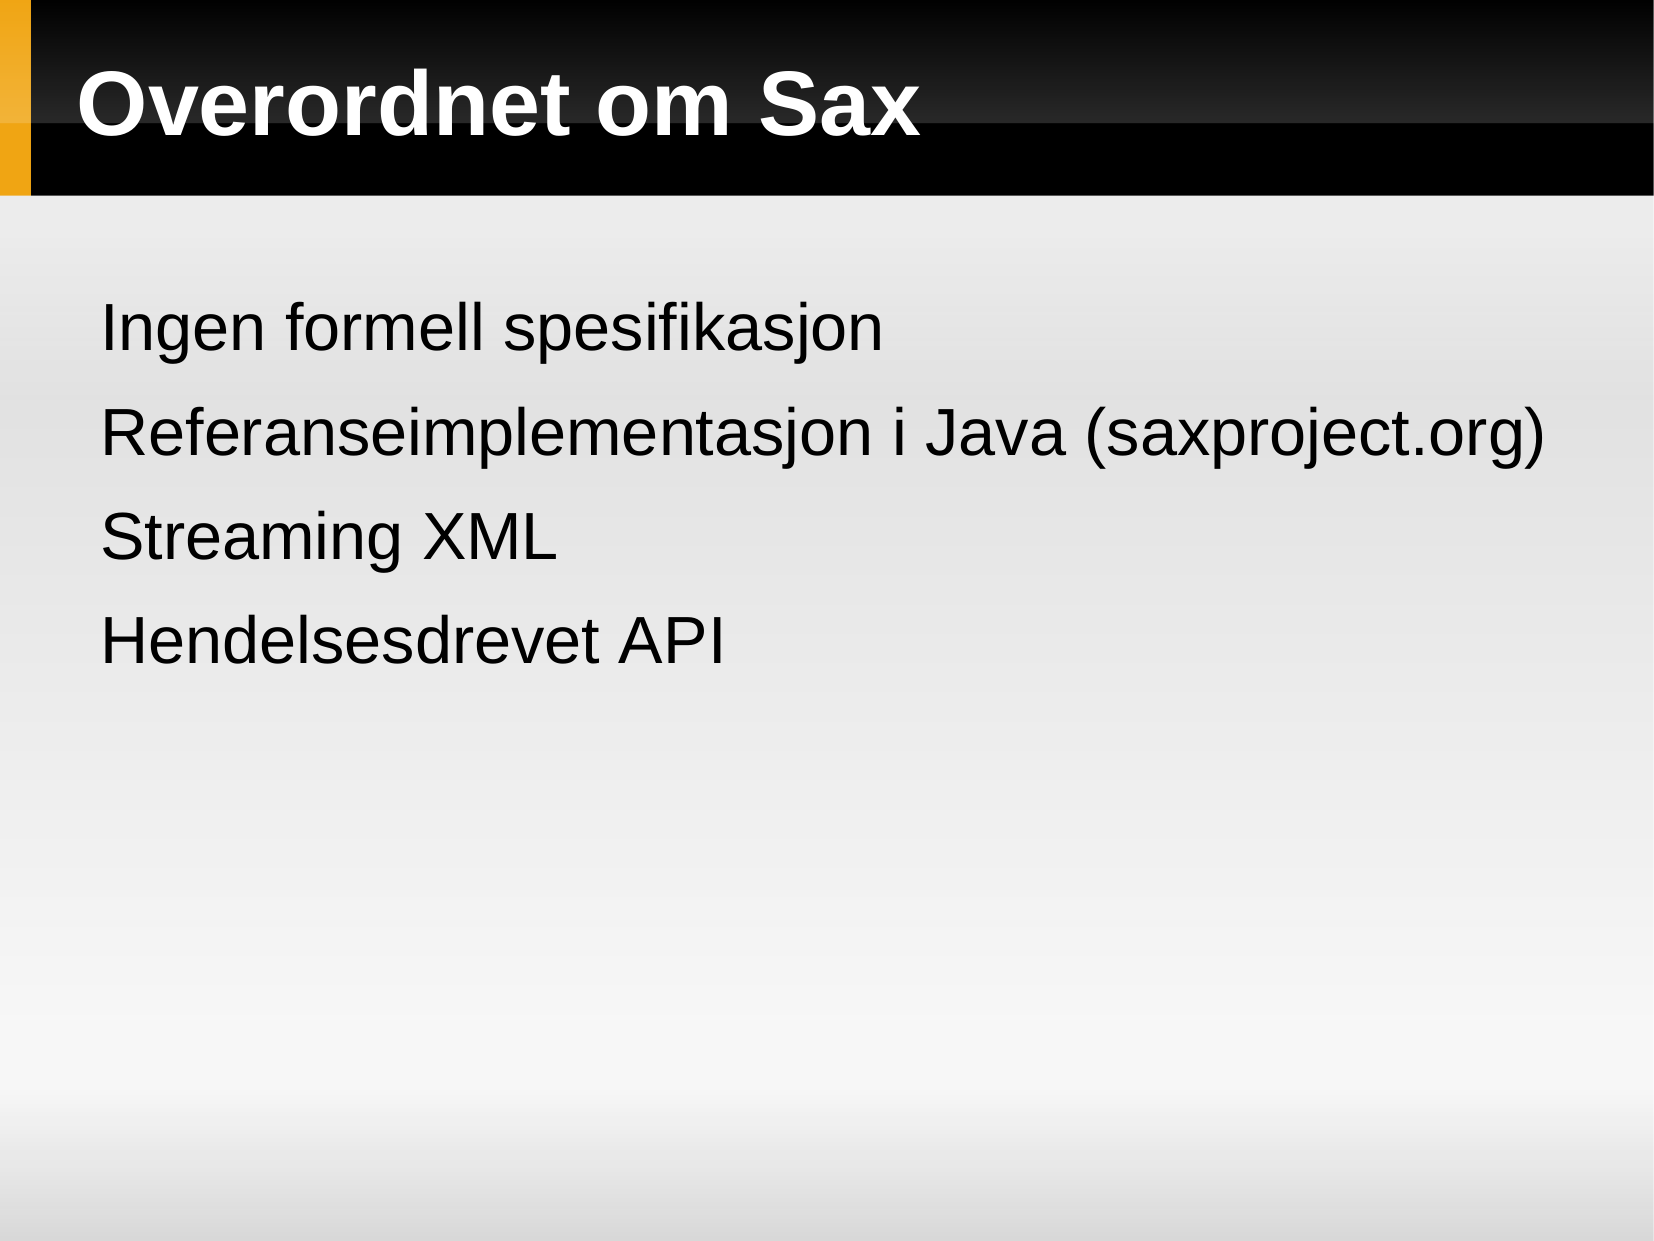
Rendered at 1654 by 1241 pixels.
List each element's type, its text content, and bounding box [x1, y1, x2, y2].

picture [0, 0, 1654, 1241]
list Ingen formell spesifikasjon Referanseimplementasjon i Java (saxproject.org) Streaming XML Hendelsesdrevet API [82, 290, 1571, 1094]
title Overordnet om Sax [76, 7, 1565, 200]
